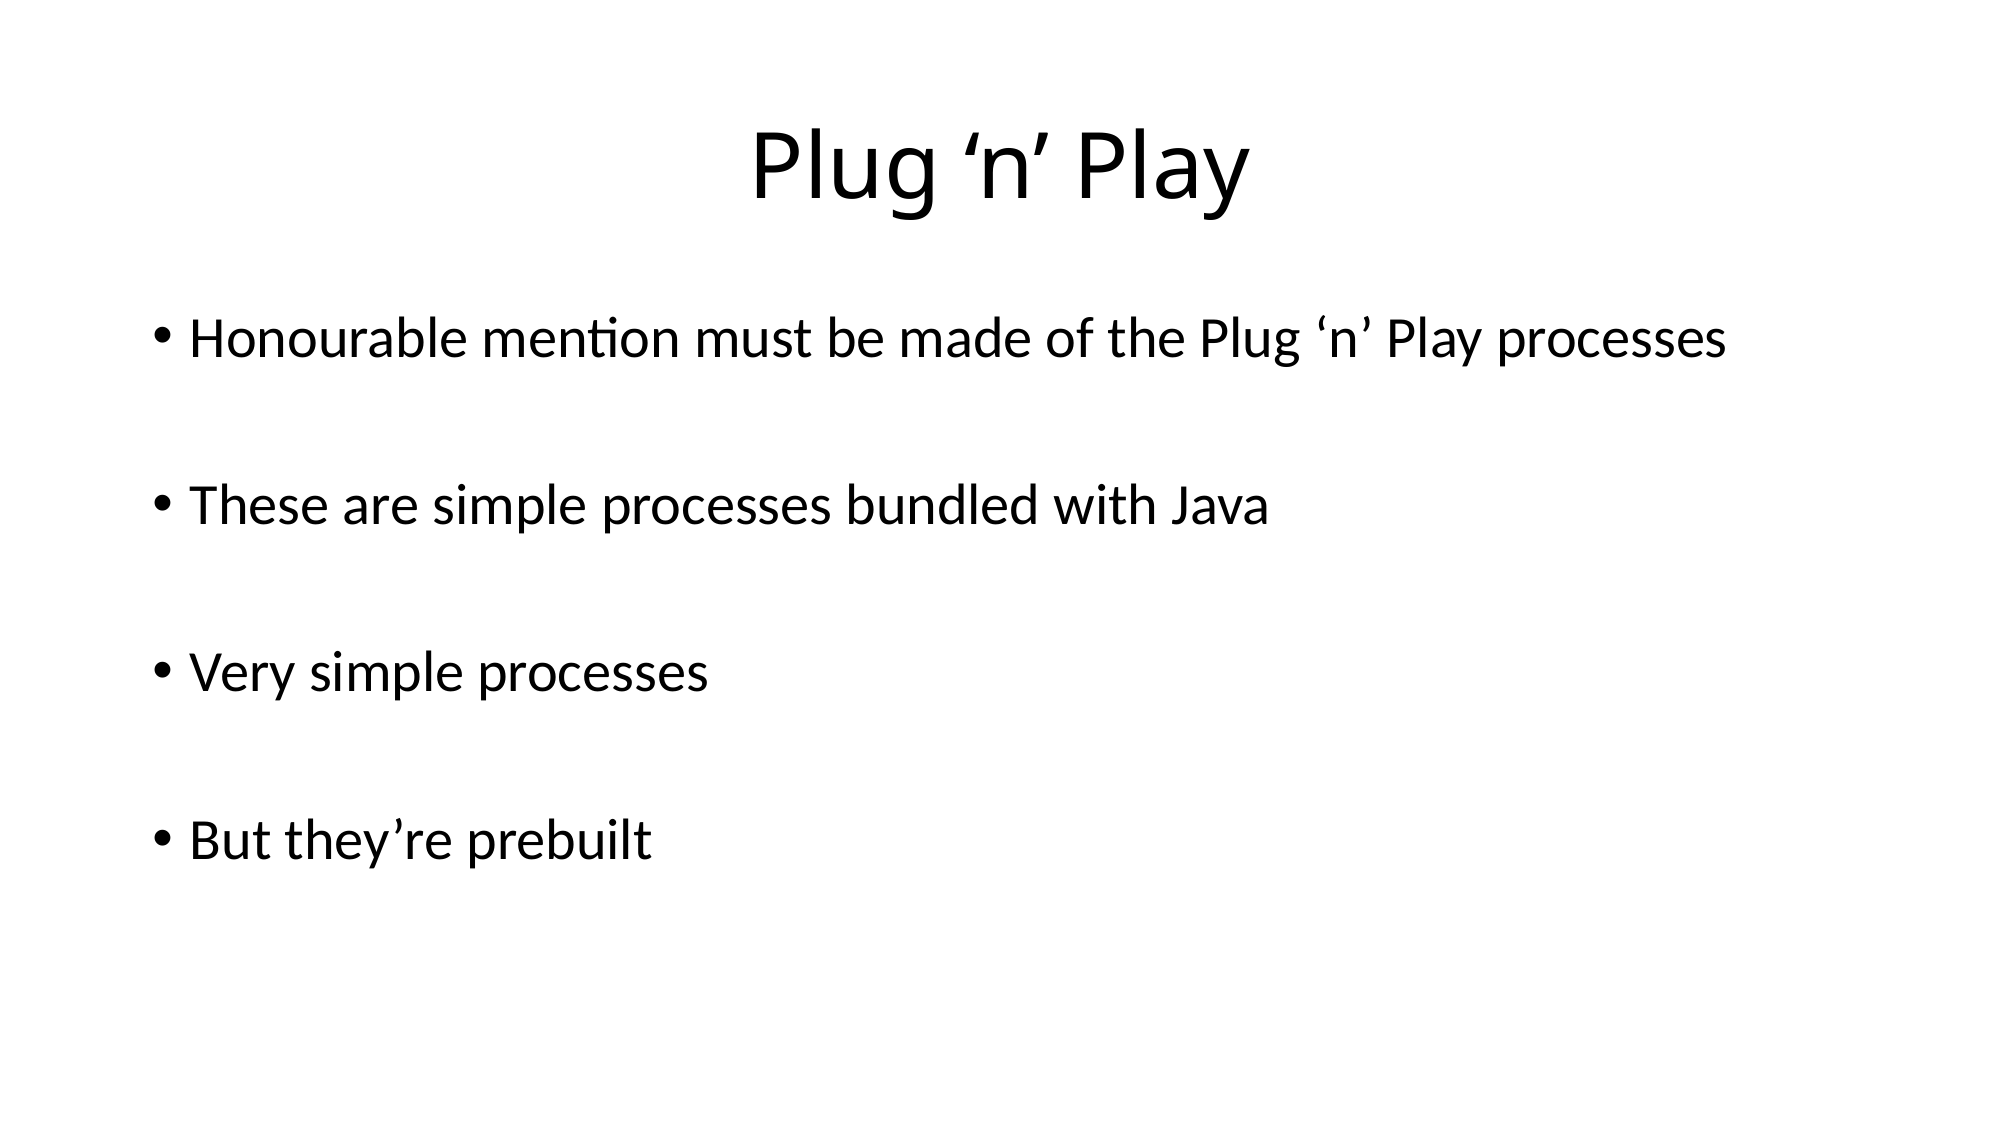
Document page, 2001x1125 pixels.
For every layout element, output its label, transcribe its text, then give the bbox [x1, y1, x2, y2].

title Plug ‘n’ Play [137, 59, 1863, 278]
list Honourable mention must be made of the Plug ‘n’ Play processes These are simple processes bundled with Java Very simple processes But they’re prebuilt [137, 299, 1863, 1014]
